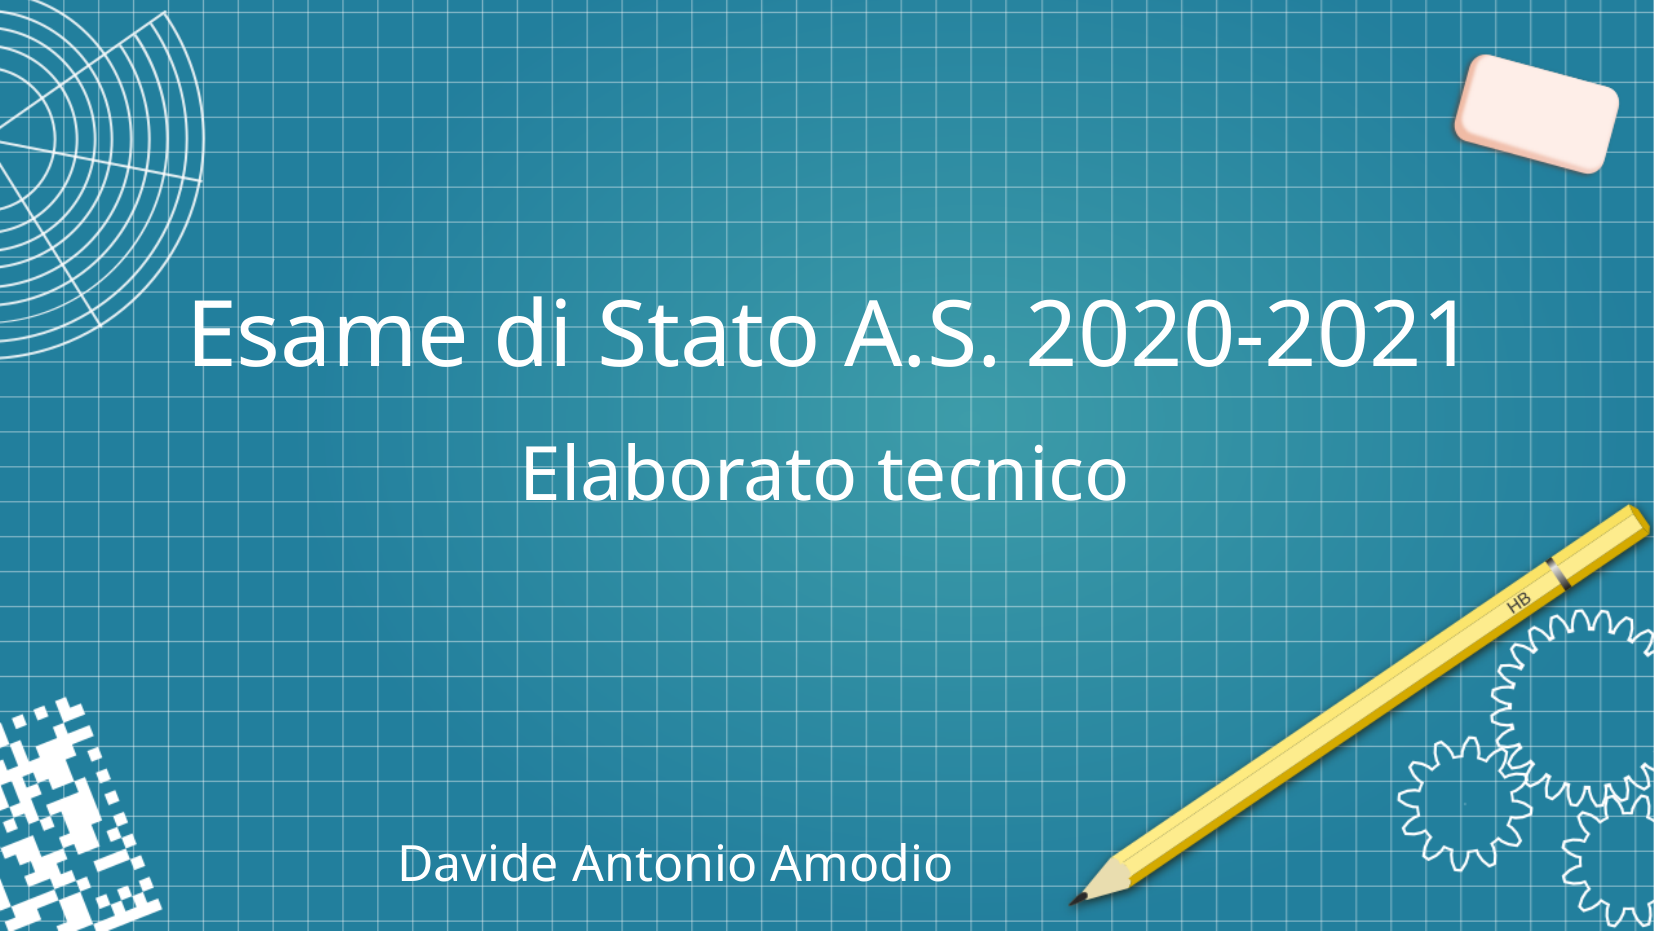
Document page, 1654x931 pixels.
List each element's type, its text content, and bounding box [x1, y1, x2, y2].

picture [0, 0, 1654, 931]
title Esame di Stato A.S. 2020-2021 [86, 225, 1576, 438]
subtitle Davide Antonio Amodio [0, 787, 1414, 931]
text_box Elaborato tecnico [187, 412, 1463, 511]
